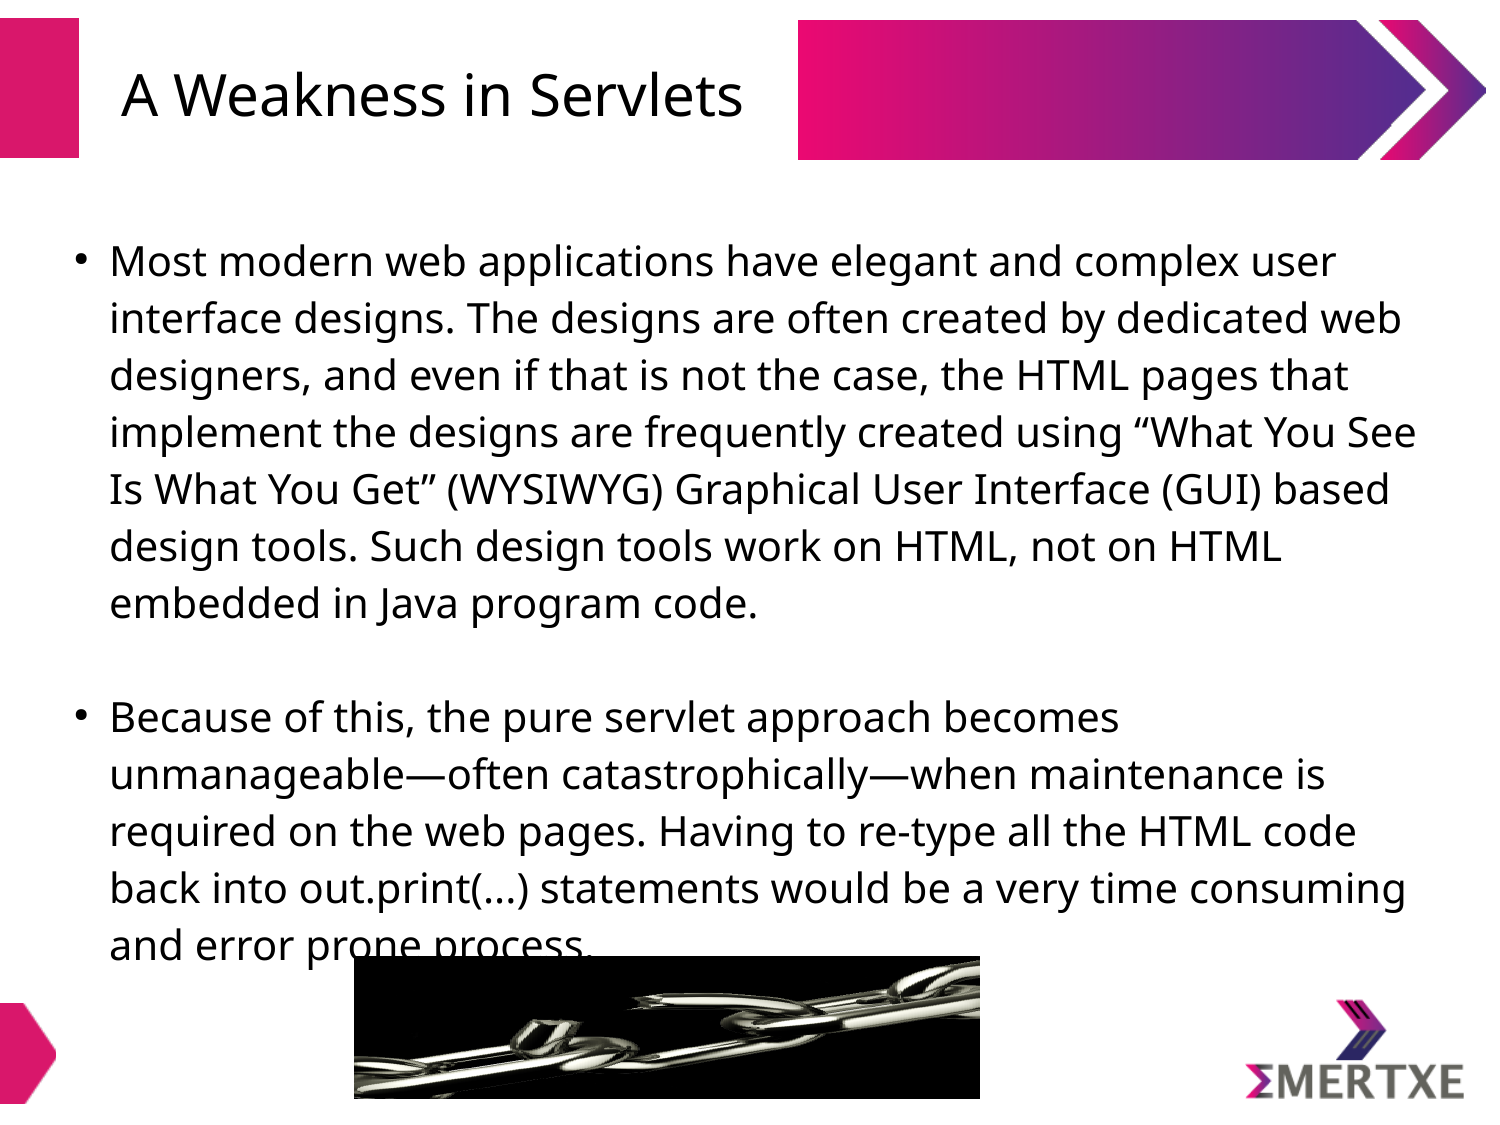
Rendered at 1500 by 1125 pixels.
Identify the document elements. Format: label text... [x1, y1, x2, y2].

text_box Most modern web applications have elegant and complex user interface designs. The designs are often created by dedicated web designers, and even if that is not the case, the HTML pages that implement the designs are frequently created using “What You See Is What You Get” (WYSIWYG) Graphical User Interface (GUI) based design tools. Such design tools work on HTML, not on HTML embedded in Java program code. Because of this, the pure servlet approach becomes unmanageable—often catastrophically—when maintenance is required on the web pages. Having to re-type all the HTML code back into out.print(...) statements would be a very time consuming and error prone process. [59, 224, 1441, 926]
picture [1245, 996, 1465, 1099]
text_box A Weakness in Servlets [106, 47, 780, 199]
picture [798, 20, 1486, 160]
picture [354, 956, 980, 1099]
